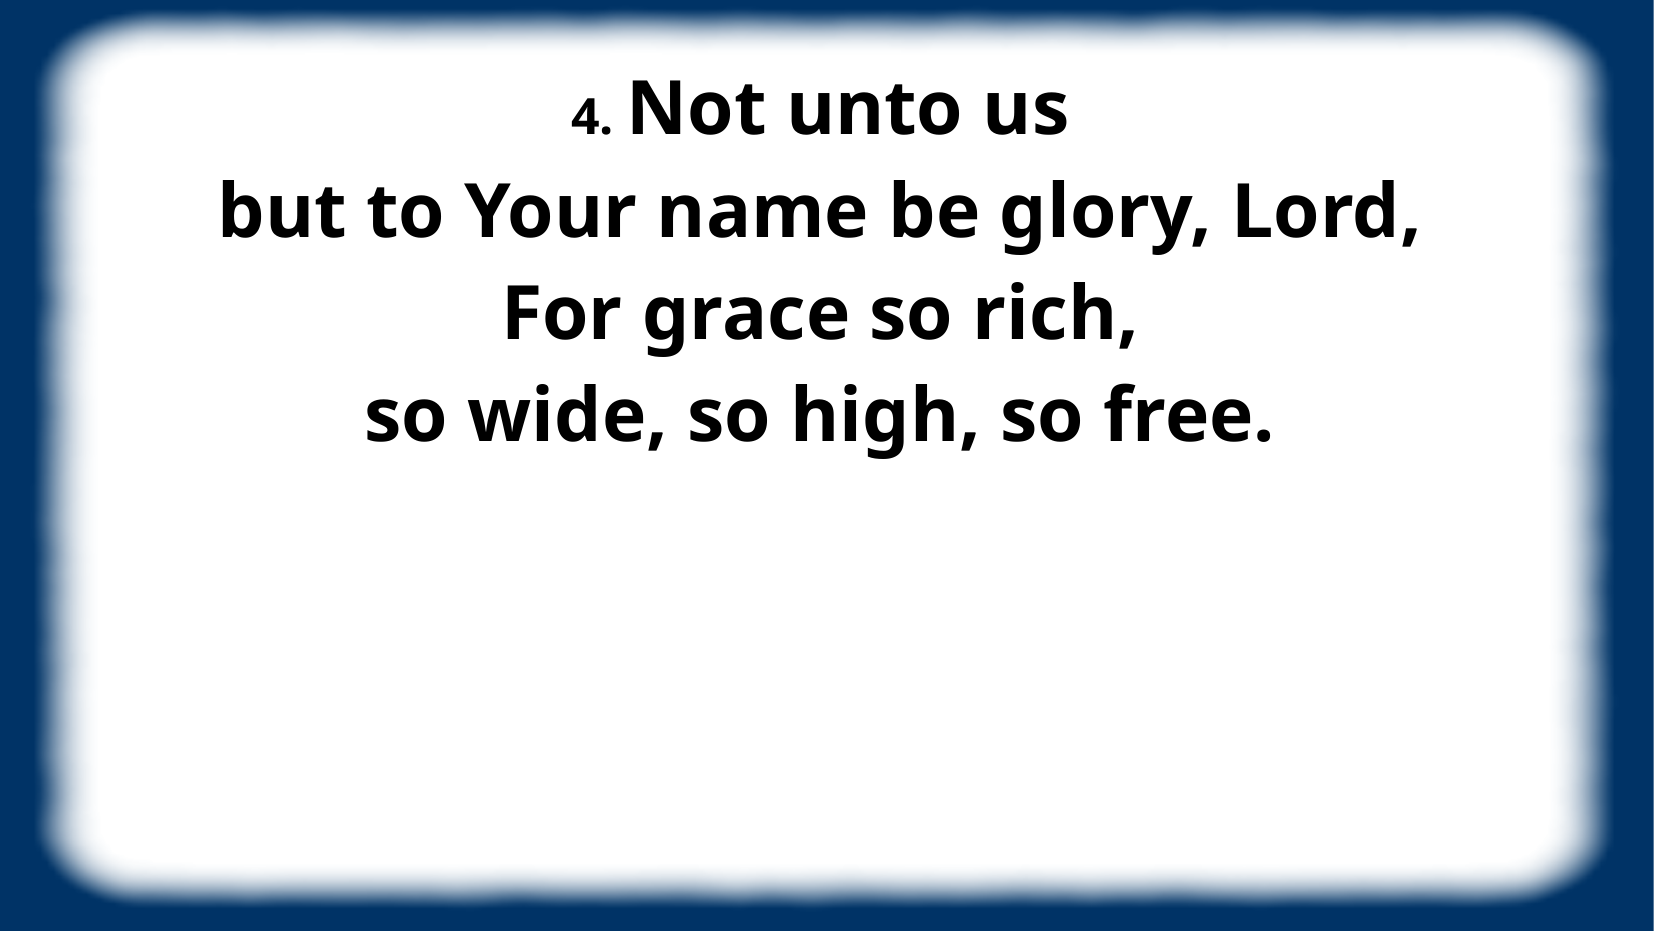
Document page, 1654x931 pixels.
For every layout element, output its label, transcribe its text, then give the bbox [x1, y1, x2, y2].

text_box 4. Not unto us but to Your name be glory, Lord, For grace so rich, so wide, so high, so free. [85, 47, 1555, 460]
picture [0, 0, 1654, 931]
